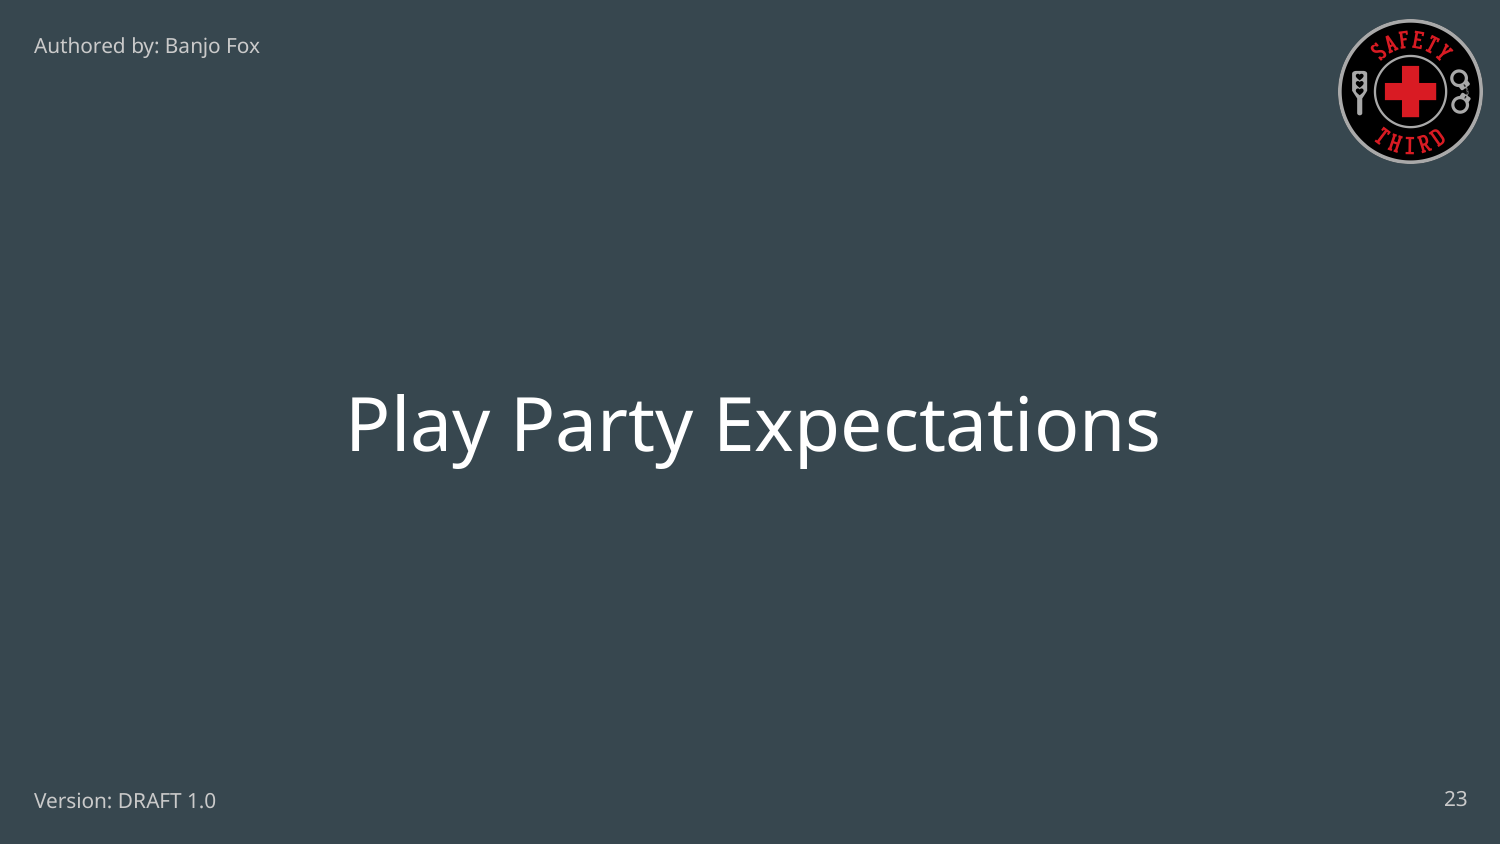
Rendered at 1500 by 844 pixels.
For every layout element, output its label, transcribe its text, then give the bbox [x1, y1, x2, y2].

picture [1338, 19, 1483, 164]
slide_number <number> [1392, 767, 1483, 833]
title Play Party Expectations [110, 351, 1399, 493]
